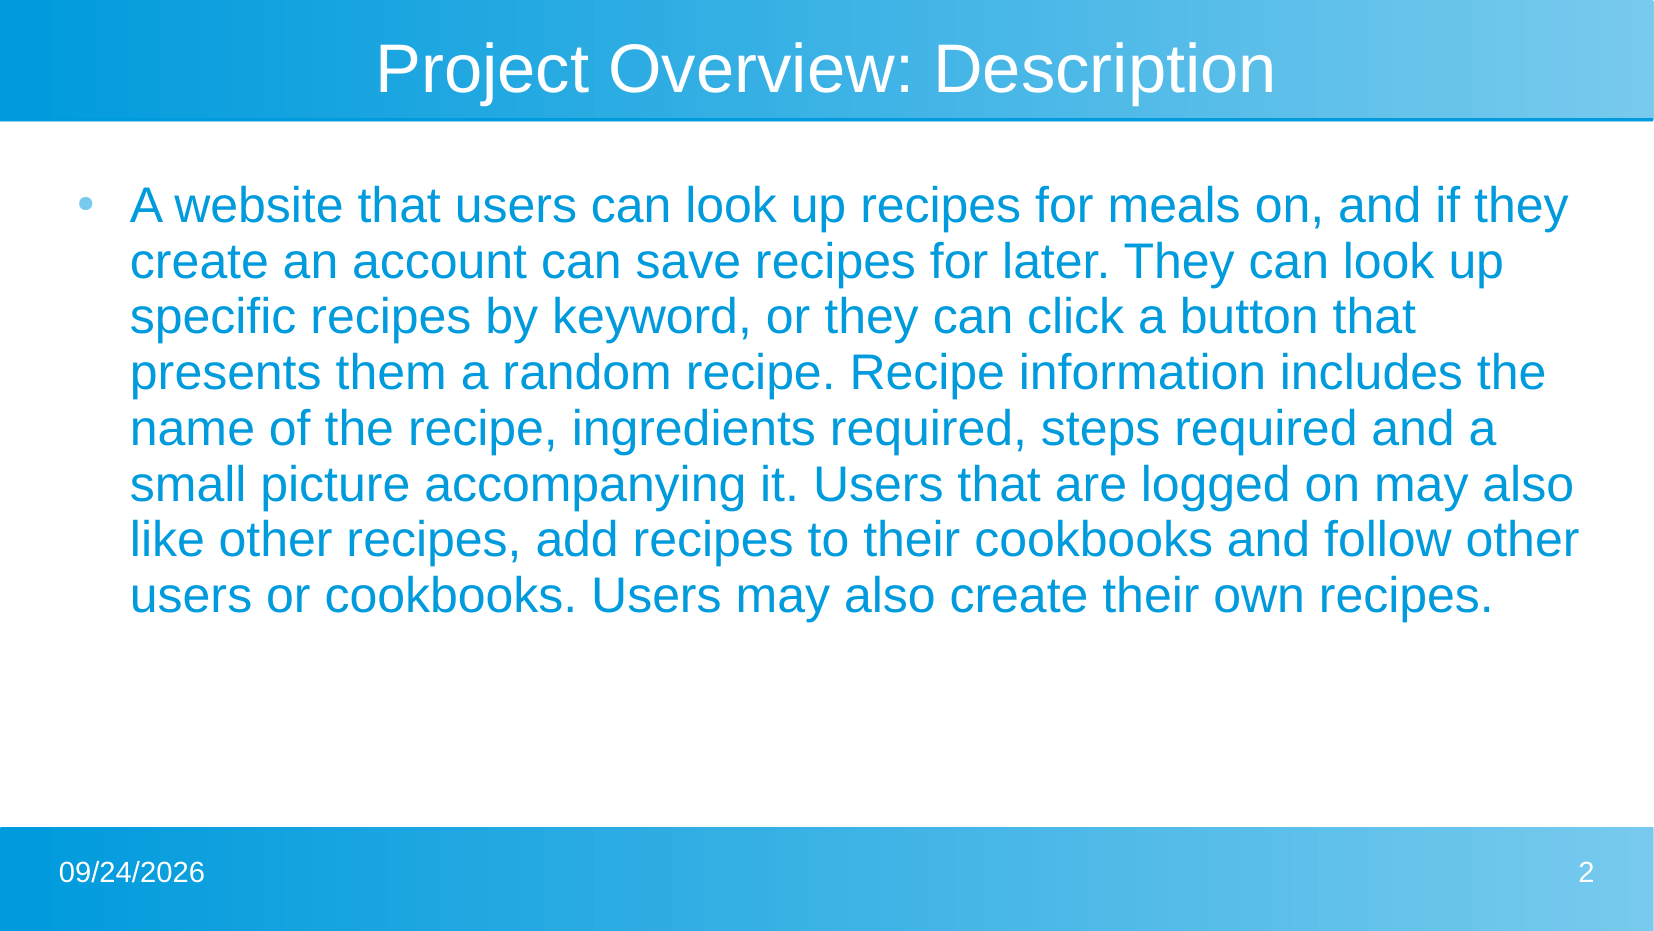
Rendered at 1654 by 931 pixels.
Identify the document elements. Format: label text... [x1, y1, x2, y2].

list A website that users can look up recipes for meals on, and if they create an account can save recipes for later. They can look up specific recipes by keyword, or they can click a button that presents them a random recipe. Recipe information includes the name of the recipe, ingredients required, steps required and a small picture accompanying it. Users that are logged on may also like other recipes, add recipes to their cookbooks and follow other users or cookbooks. Users may also create their own recipes. [59, 177, 1595, 768]
title Project Overview: Description [59, 29, 1595, 108]
